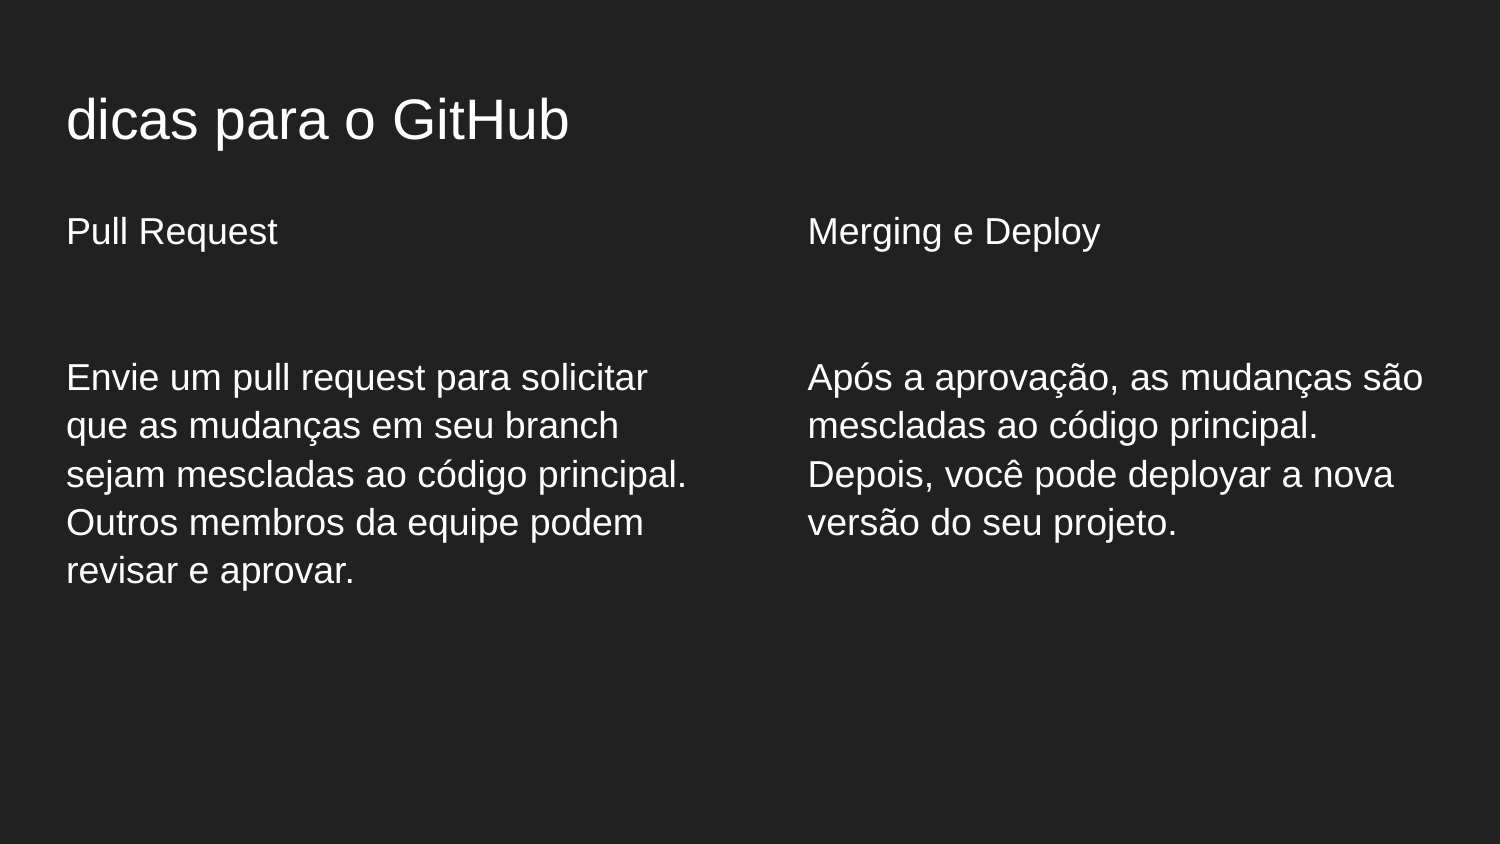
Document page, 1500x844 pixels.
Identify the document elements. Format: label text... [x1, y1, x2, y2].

list Pull Request Envie um pull request para solicitar que as mudanças em seu branch sejam mescladas ao código principal. Outros membros da equipe podem revisar e aprovar. [51, 189, 708, 750]
list Merging e Deploy Após a aprovação, as mudanças são mescladas ao código principal. Depois, você pode deployar a nova versão do seu projeto. [792, 189, 1449, 750]
title dicas para o GitHub [51, 72, 1449, 167]
